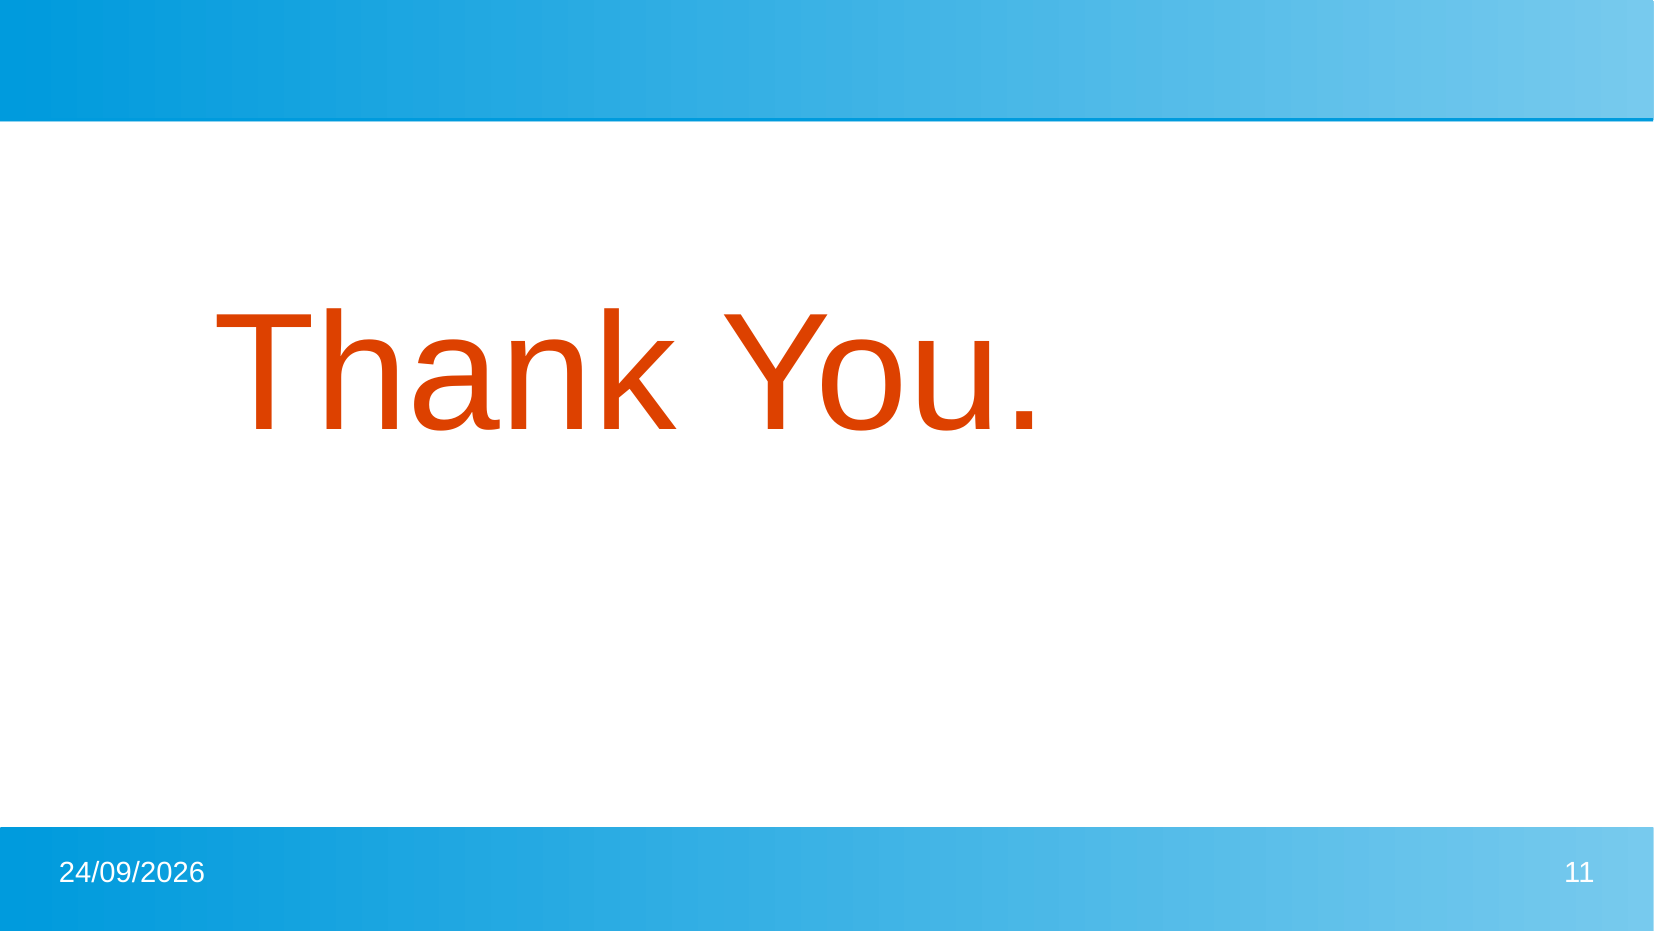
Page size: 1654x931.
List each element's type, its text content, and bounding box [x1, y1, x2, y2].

text_box Thank You. [198, 271, 1063, 473]
